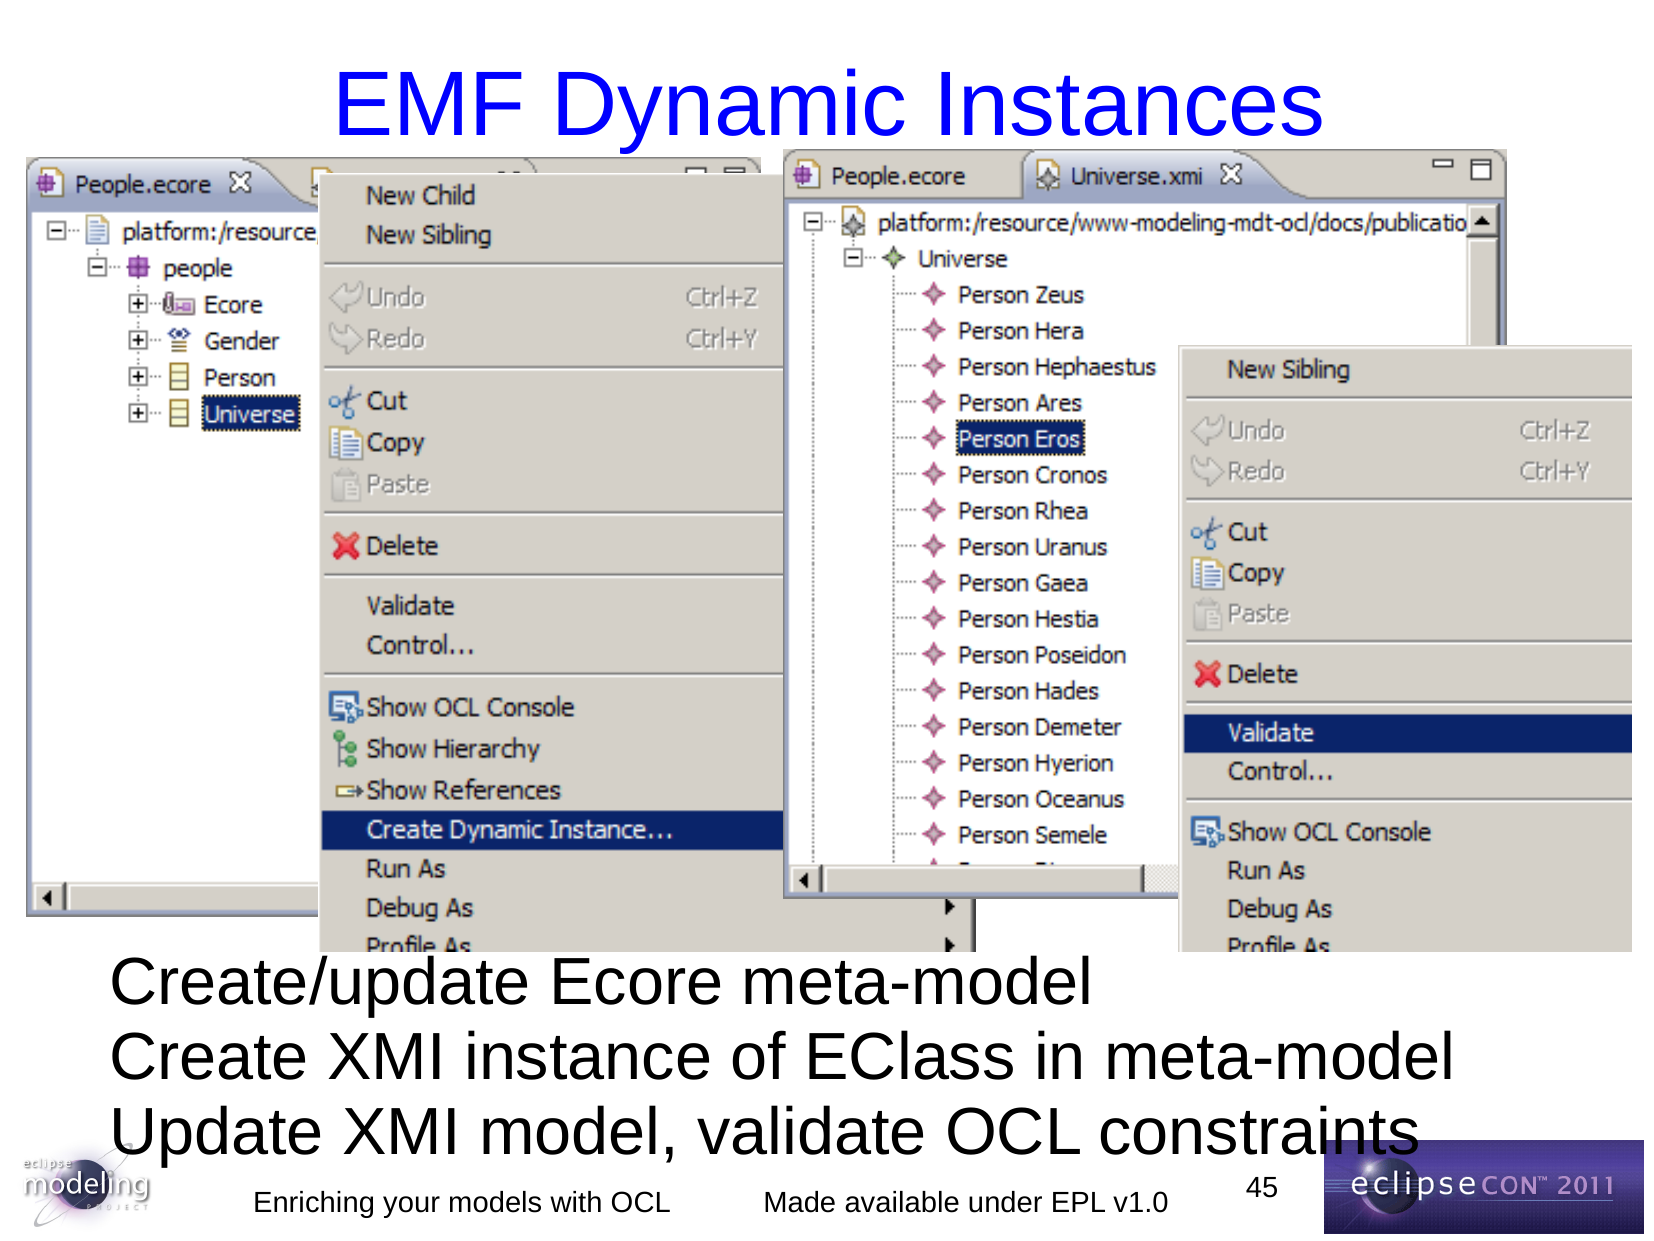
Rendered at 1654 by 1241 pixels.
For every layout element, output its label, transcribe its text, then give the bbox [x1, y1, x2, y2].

picture [1324, 1140, 1644, 1234]
picture [9, 1136, 156, 1235]
list Create/update Ecore meta-model Create XMI instance of EClass in meta-model Update XMI model, validate OCL constraints [38, 944, 1617, 1169]
title EMF Dynamic Instances [85, 52, 1574, 155]
picture [26, 149, 1632, 952]
